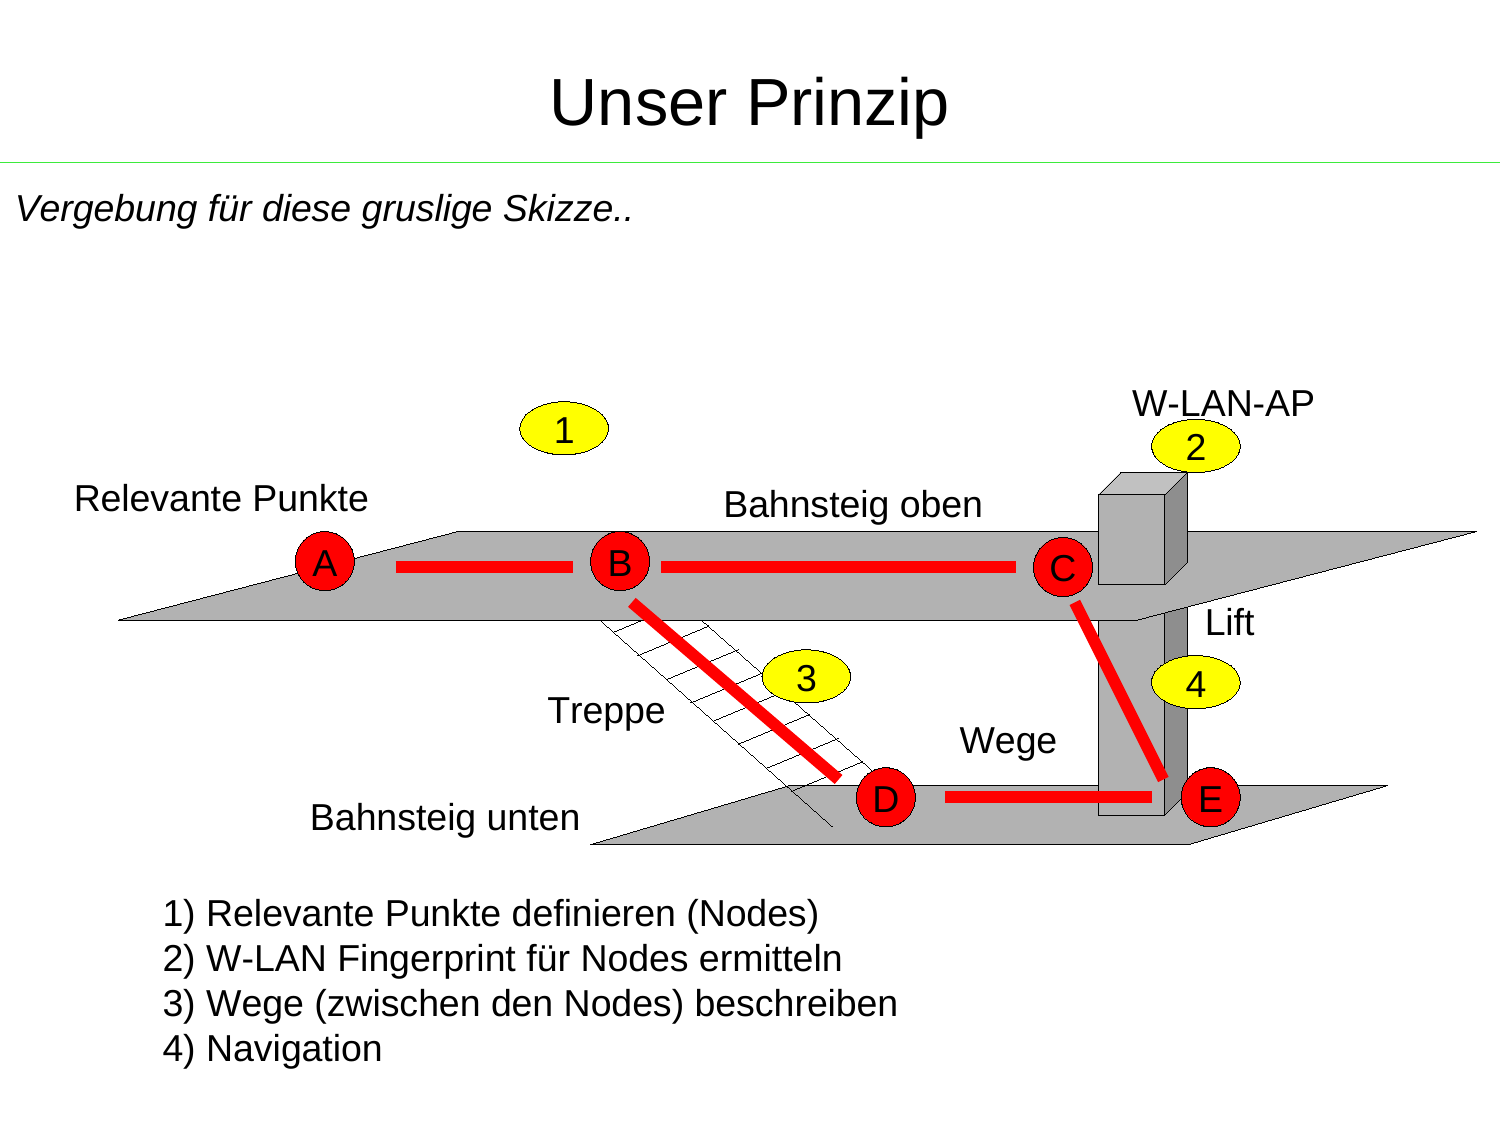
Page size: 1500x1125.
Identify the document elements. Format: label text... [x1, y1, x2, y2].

text_box Relevante Punkte [59, 466, 384, 527]
text_box C [1033, 537, 1093, 597]
title Unser Prinzip [75, 49, 1426, 155]
text_box 1) Relevante Punkte definieren (Nodes) 2) W-LAN Fingerprint für Nodes ermitteln 3) Wege (zwischen den Nodes) beschreiben 4) Navigation [147, 881, 1030, 1077]
text_box Bahnsteig oben [708, 472, 999, 533]
text_box Treppe [532, 679, 681, 739]
text_box Bahnsteig unten [295, 785, 596, 846]
text_box Wege [944, 708, 1073, 769]
text_box Vergebung für diese gruslige Skizze.. [0, 176, 768, 237]
text_box 1 [519, 401, 609, 455]
text_box W-LAN-AP [1117, 371, 1331, 431]
text_box 2 [1151, 431, 1241, 473]
text_box A [295, 531, 355, 591]
text_box E [1181, 767, 1241, 827]
text_box 3 [761, 649, 851, 703]
text_box Lift [1190, 590, 1270, 651]
text_box B [590, 531, 650, 591]
text_box 4 [1151, 655, 1241, 709]
text_box [118, 472, 1477, 845]
text_box D [856, 767, 916, 827]
